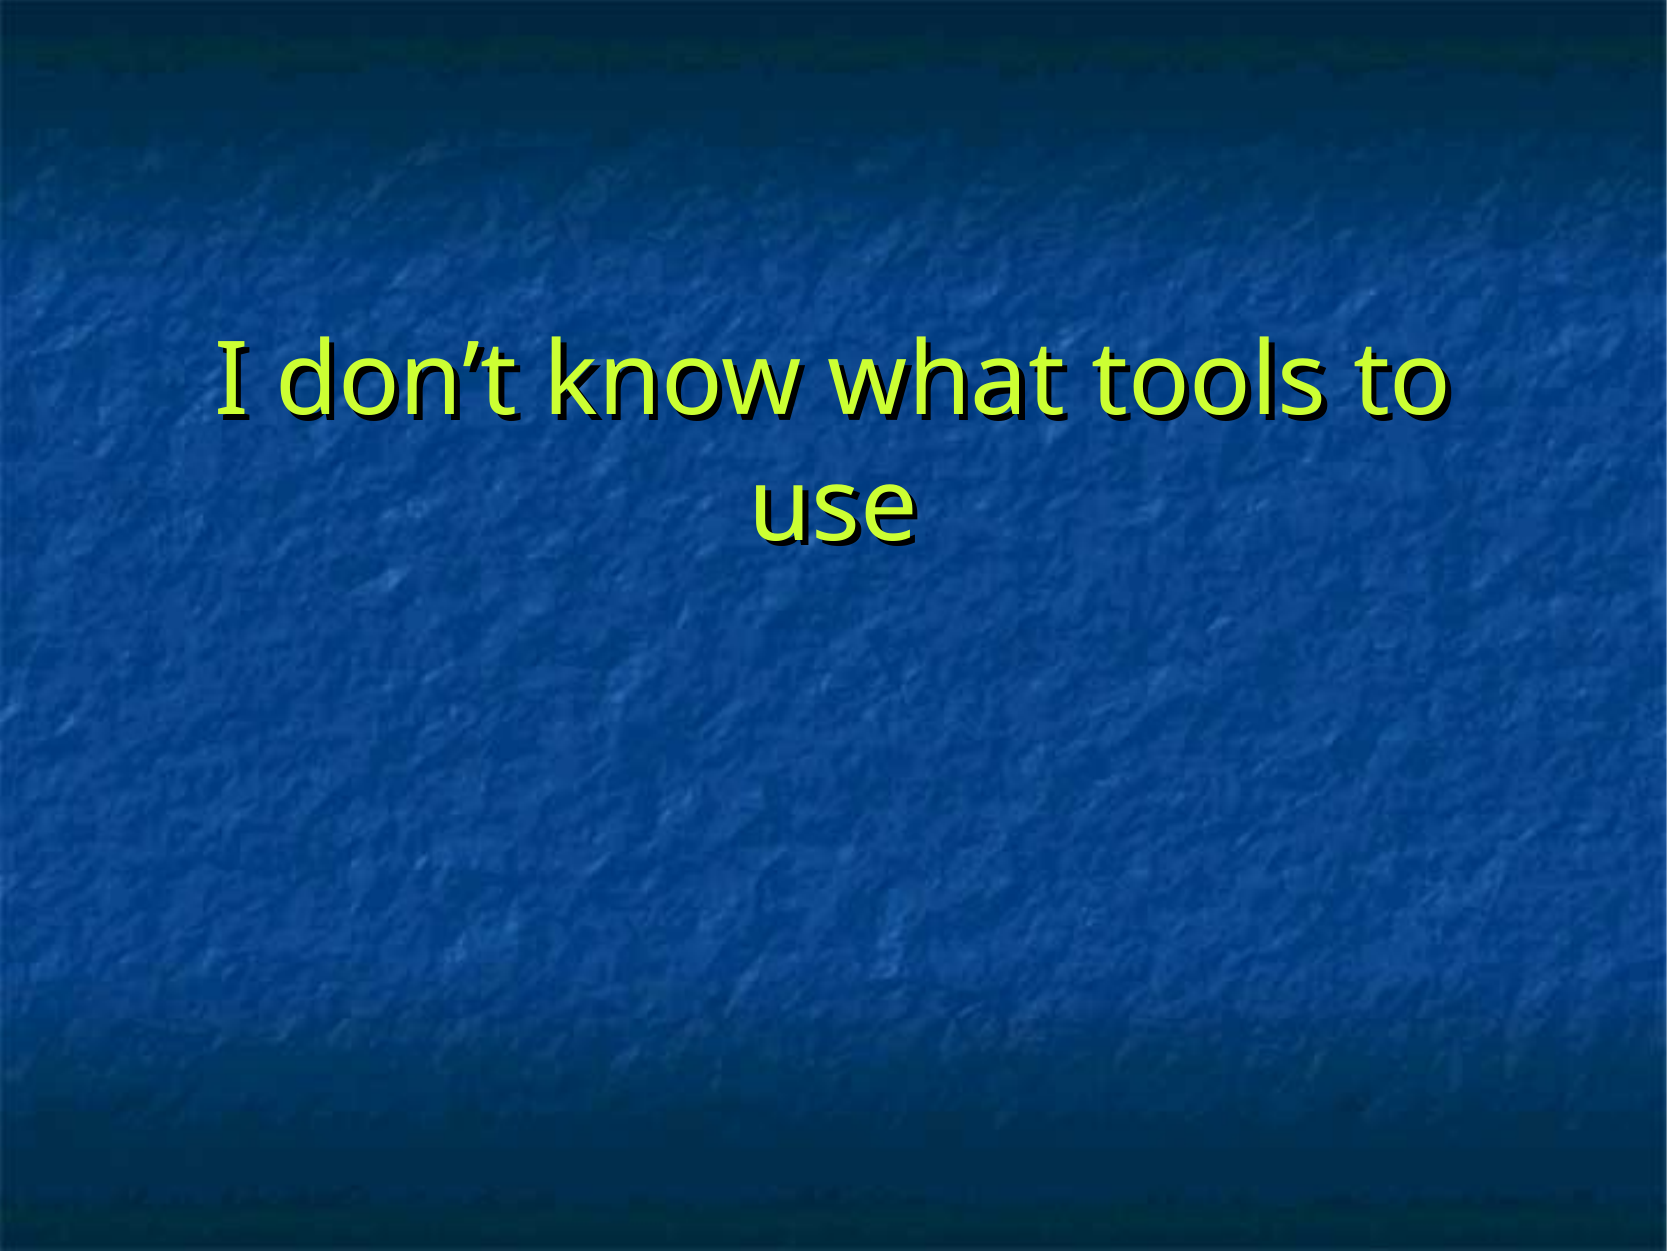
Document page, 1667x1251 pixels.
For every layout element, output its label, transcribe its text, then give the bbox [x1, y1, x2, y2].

picture [0, 0, 1667, 1251]
title I don’t know what tools to use [125, 305, 1542, 640]
